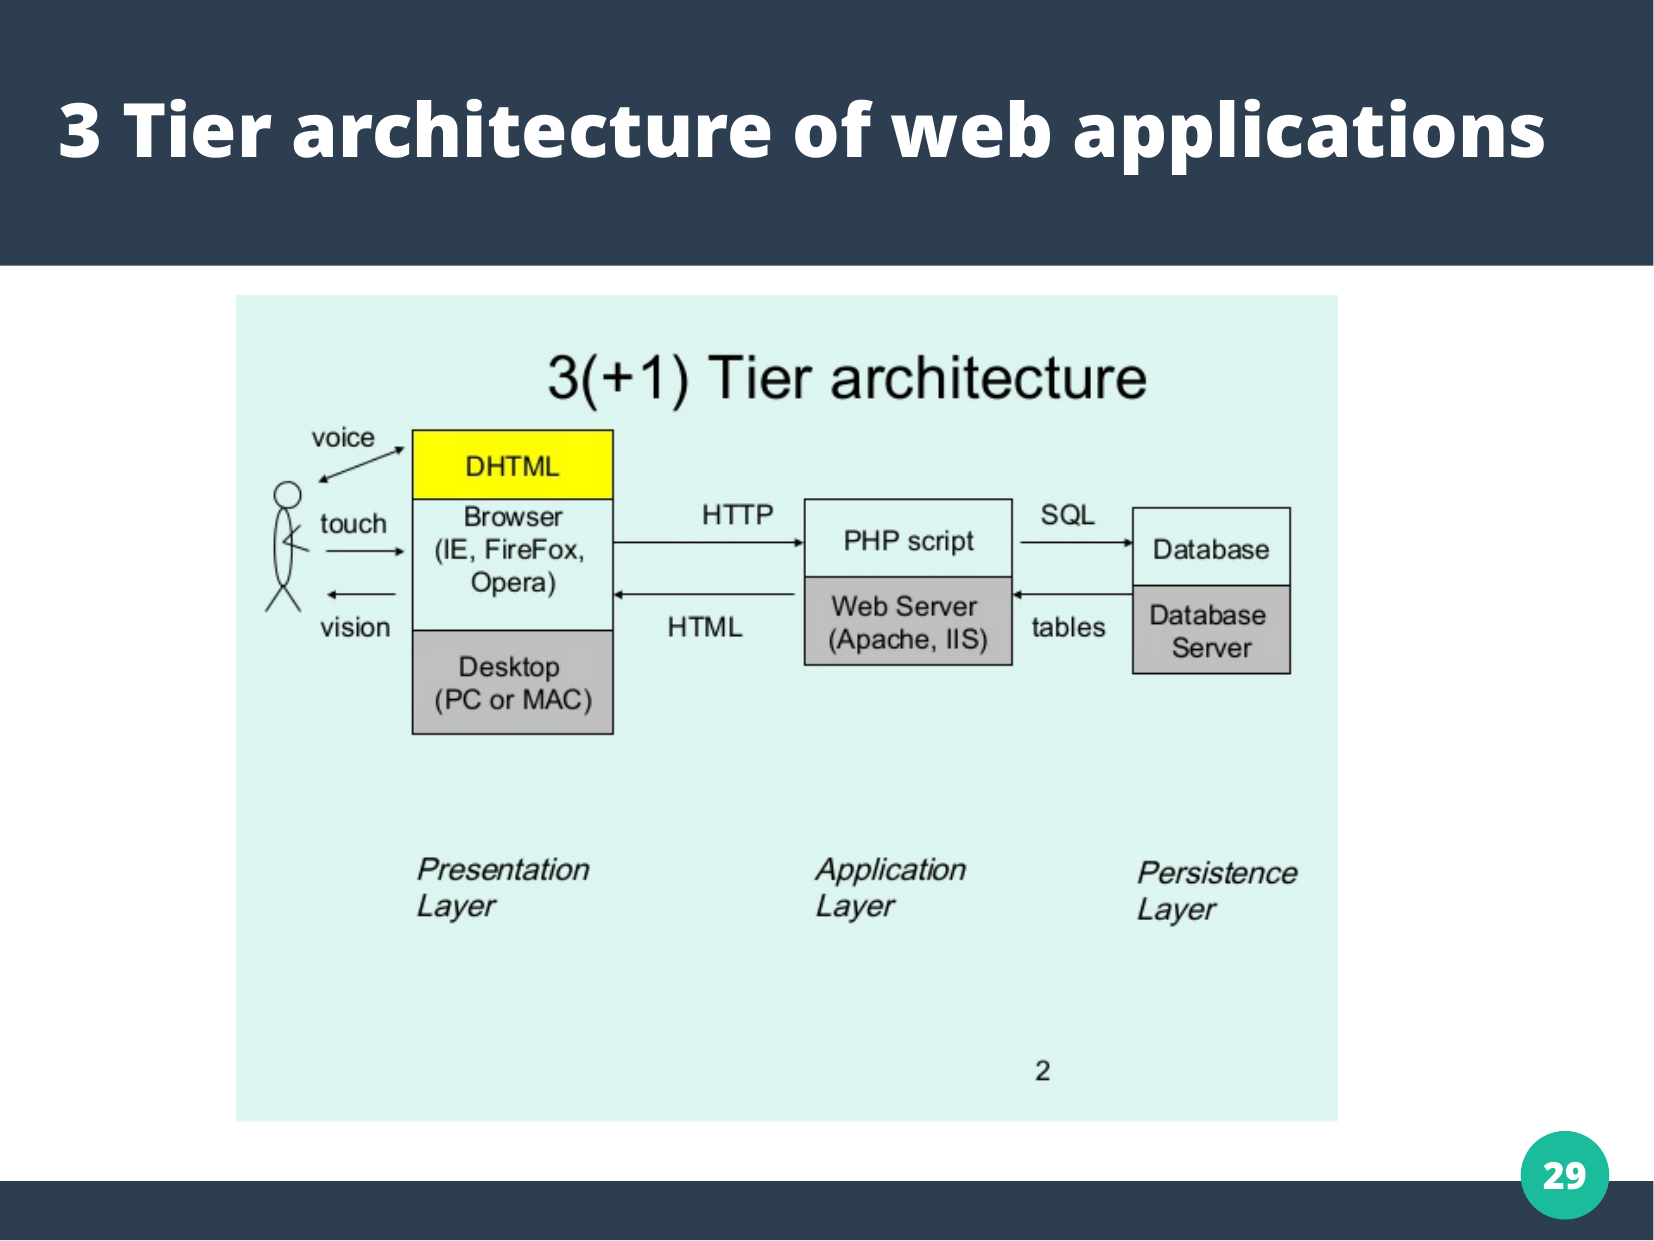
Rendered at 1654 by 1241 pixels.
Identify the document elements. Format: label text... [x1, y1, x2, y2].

picture [236, 295, 1338, 1123]
title 3 Tier architecture of web applications [59, 49, 1595, 207]
